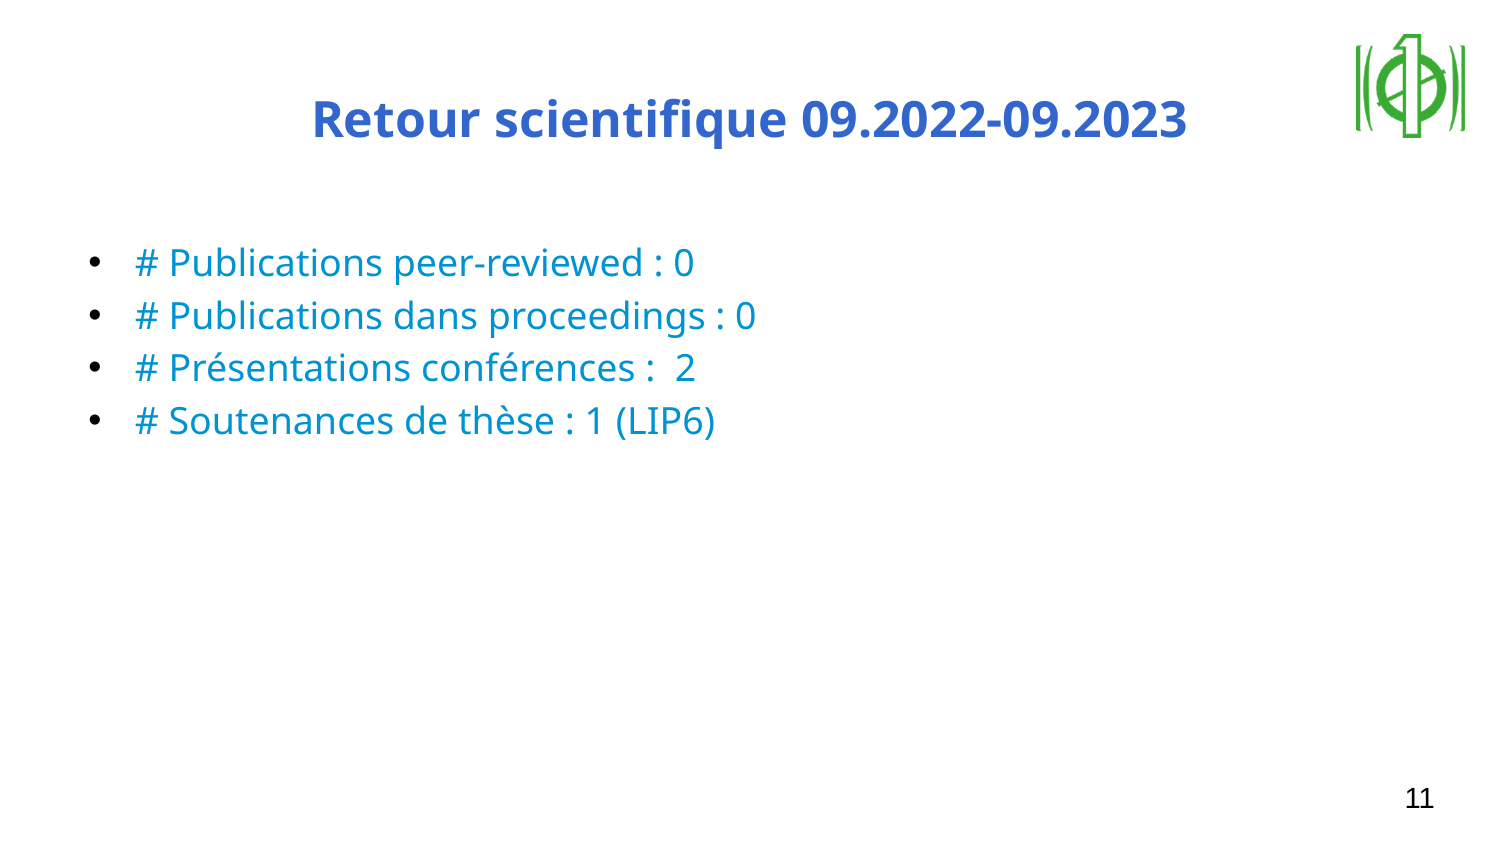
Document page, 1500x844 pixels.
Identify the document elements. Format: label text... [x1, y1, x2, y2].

text_box # Publications peer-reviewed : 0 # Publications dans proceedings : 0 # Présentations conférences : 2 # Soutenances de thèse : 1 (LIP6) [73, 231, 1411, 450]
picture [1356, 34, 1465, 138]
text_box <number> [1389, 764, 1479, 829]
text_box Retour scientifique 09.2022-09.2023 [51, 72, 1448, 166]
